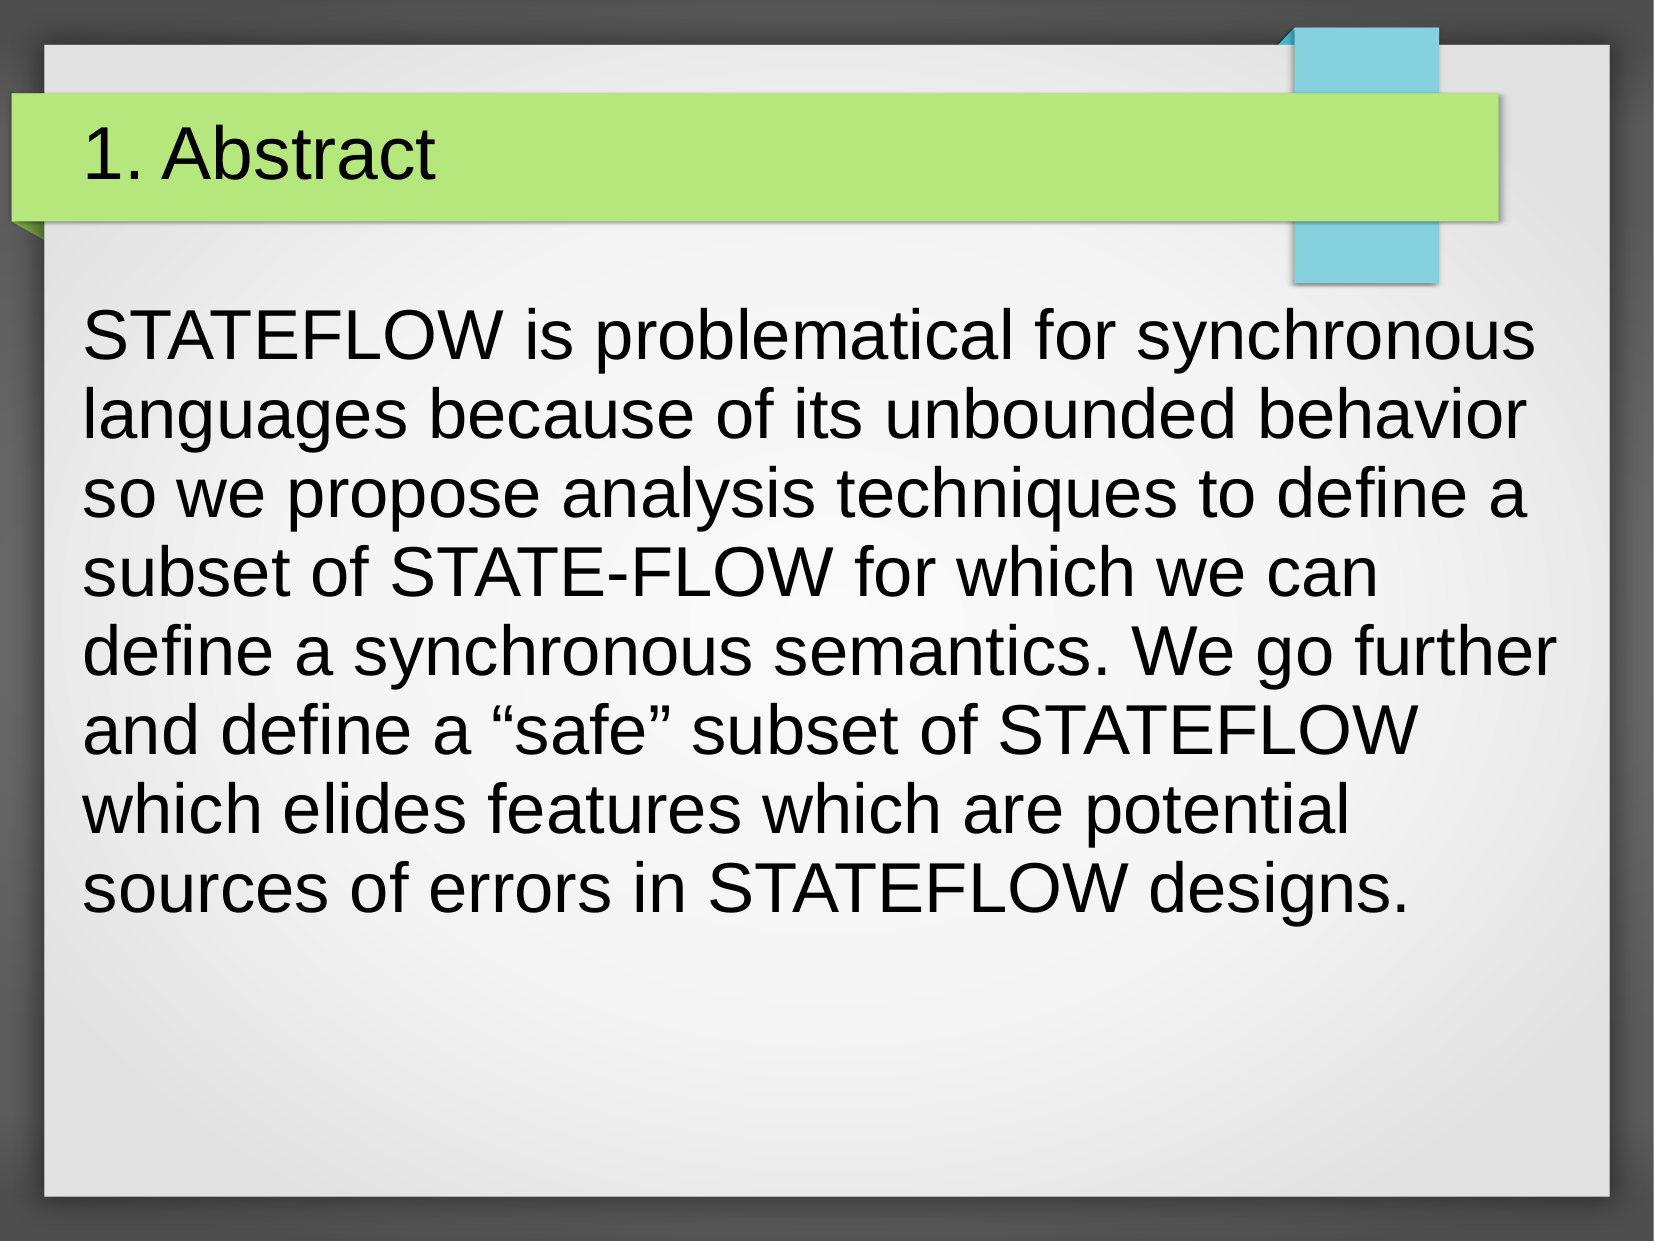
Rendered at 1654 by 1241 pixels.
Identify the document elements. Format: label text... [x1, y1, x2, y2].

title 1. Abstract [82, 94, 1264, 213]
picture [0, 0, 1654, 1241]
list STATEFLOW is problematical for synchronous languages because of its unbounded behavior so we propose analysis techniques to define a subset of STATE-FLOW for which we can define a synchronous semantics. We go further and define a “safe” subset of STATEFLOW which elides features which are potential sources of errors in STATEFLOW designs. [82, 295, 1571, 1015]
